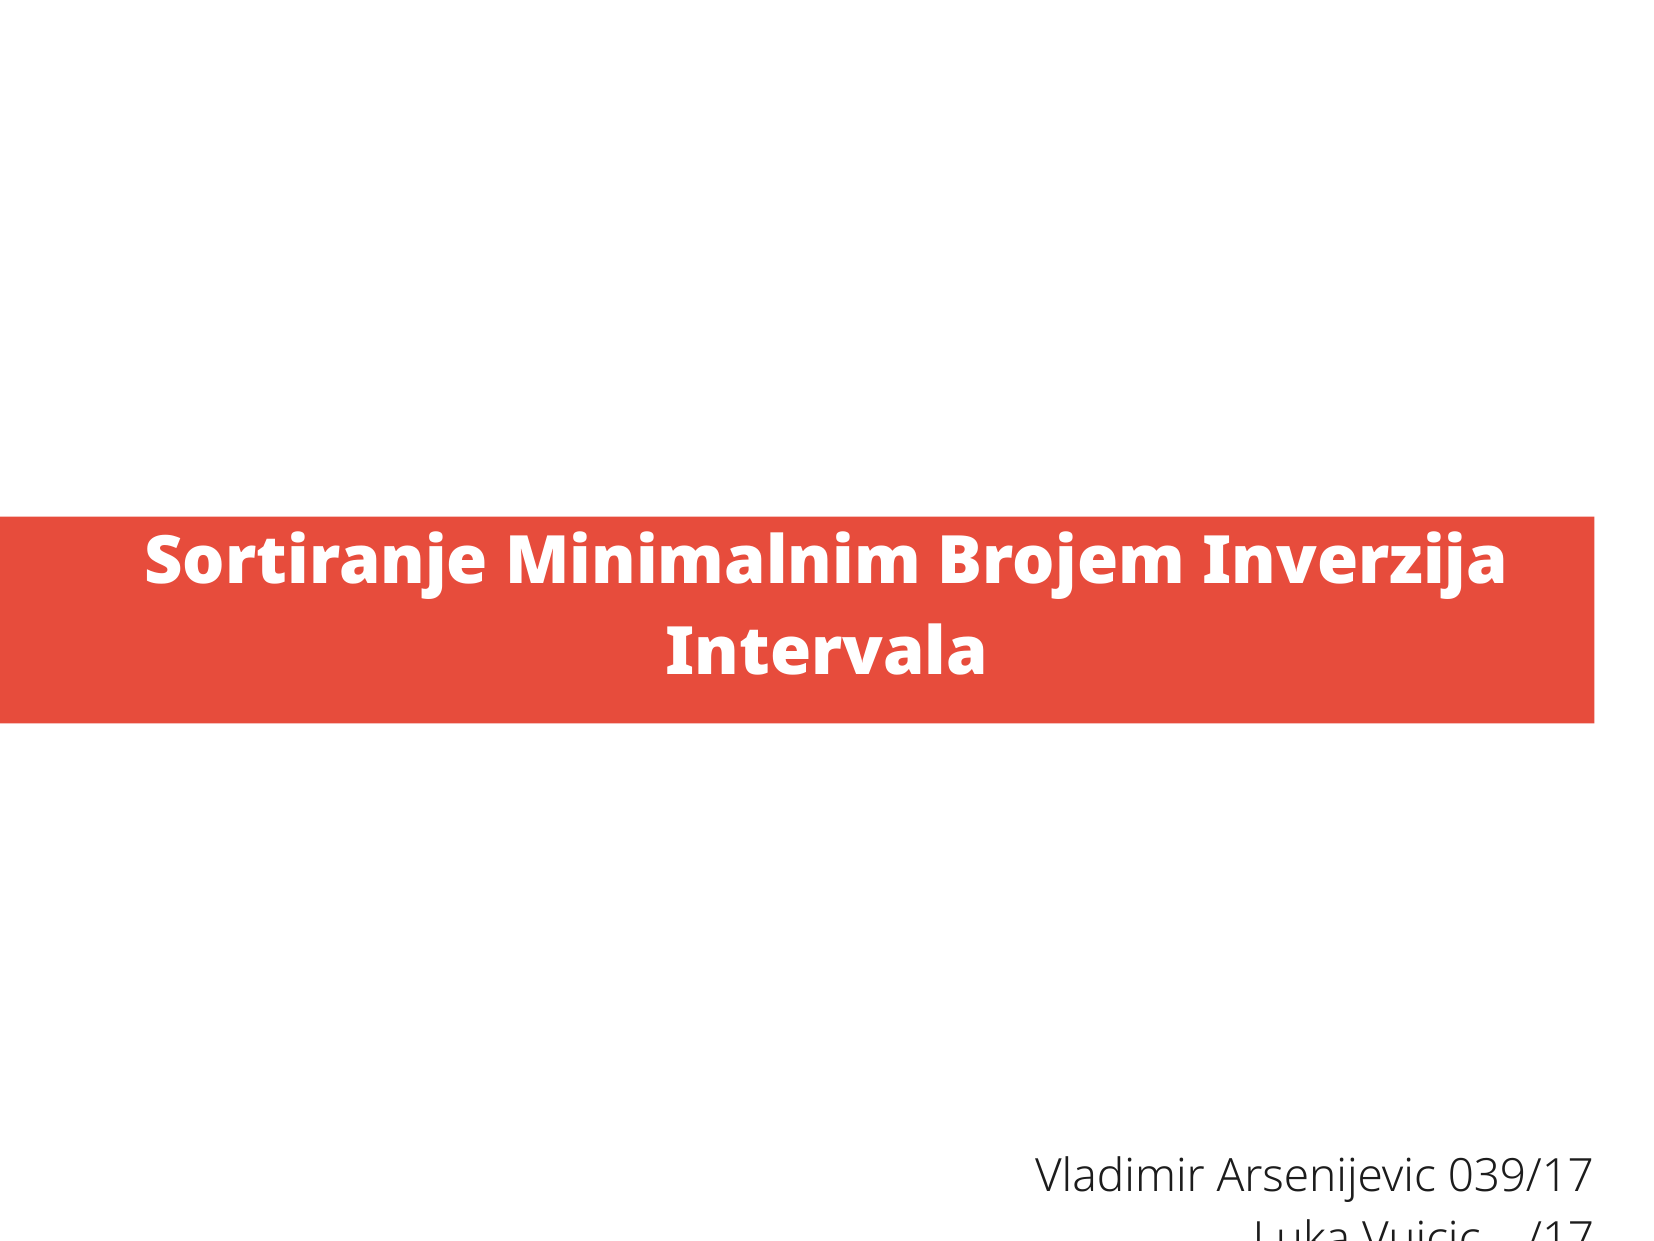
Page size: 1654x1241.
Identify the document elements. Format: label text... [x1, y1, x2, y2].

title Sortiranje Minimalnim Brojem Inverzija Intervala [59, 546, 1595, 694]
subtitle Vladimir Arsenijevic 039/17 Luka Vujcic .../17 [88, 767, 1595, 1182]
